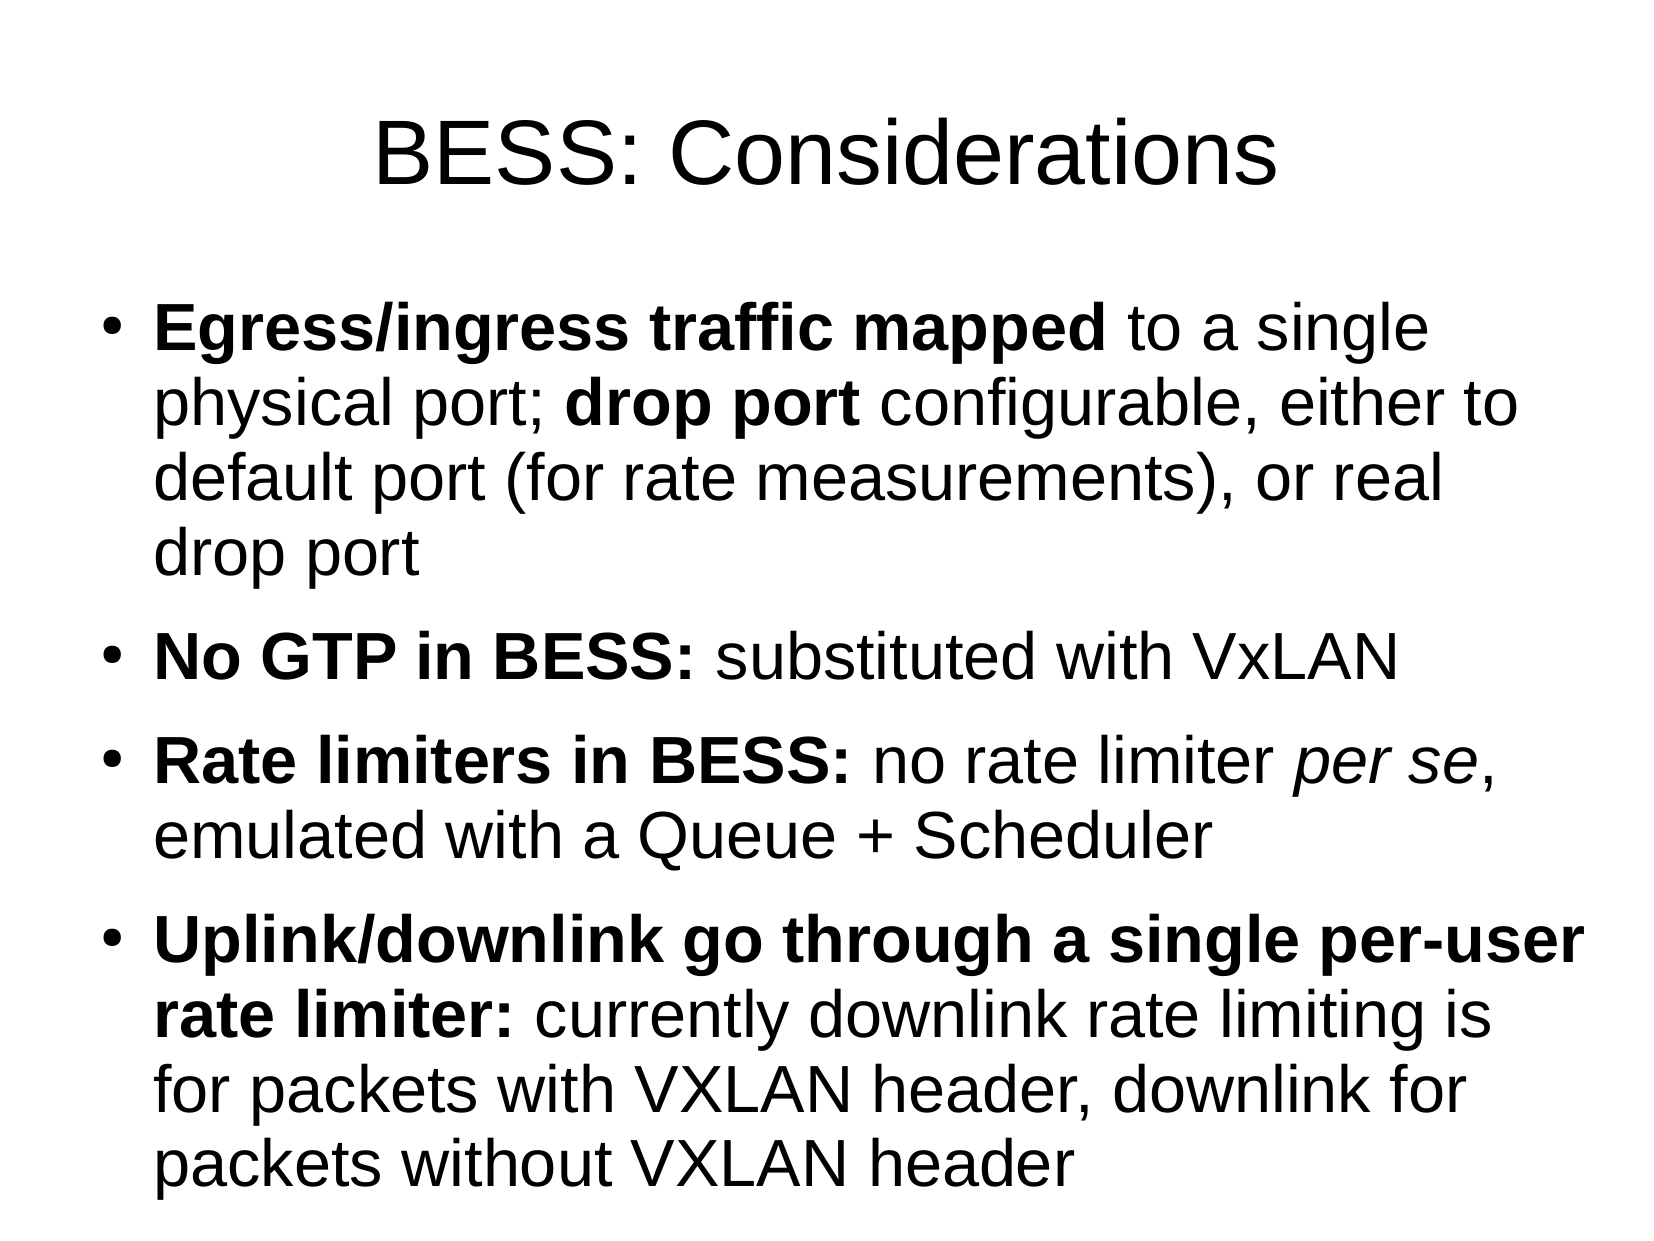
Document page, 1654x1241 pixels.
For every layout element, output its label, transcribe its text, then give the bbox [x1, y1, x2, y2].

title BESS: Considerations [82, 49, 1571, 257]
list Egress/ingress traffic mapped to a single physical port; drop port configurable, either to default port (for rate measurements), or real drop port No GTP in BESS: substituted with VxLAN Rate limiters in BESS: no rate limiter per se, emulated with a Queue + Scheduler Uplink/downlink go through a single per-user rate limiter: currently downlink rate limiting is for packets with VXLAN header, downlink for packets without VXLAN header [82, 290, 1591, 1231]
